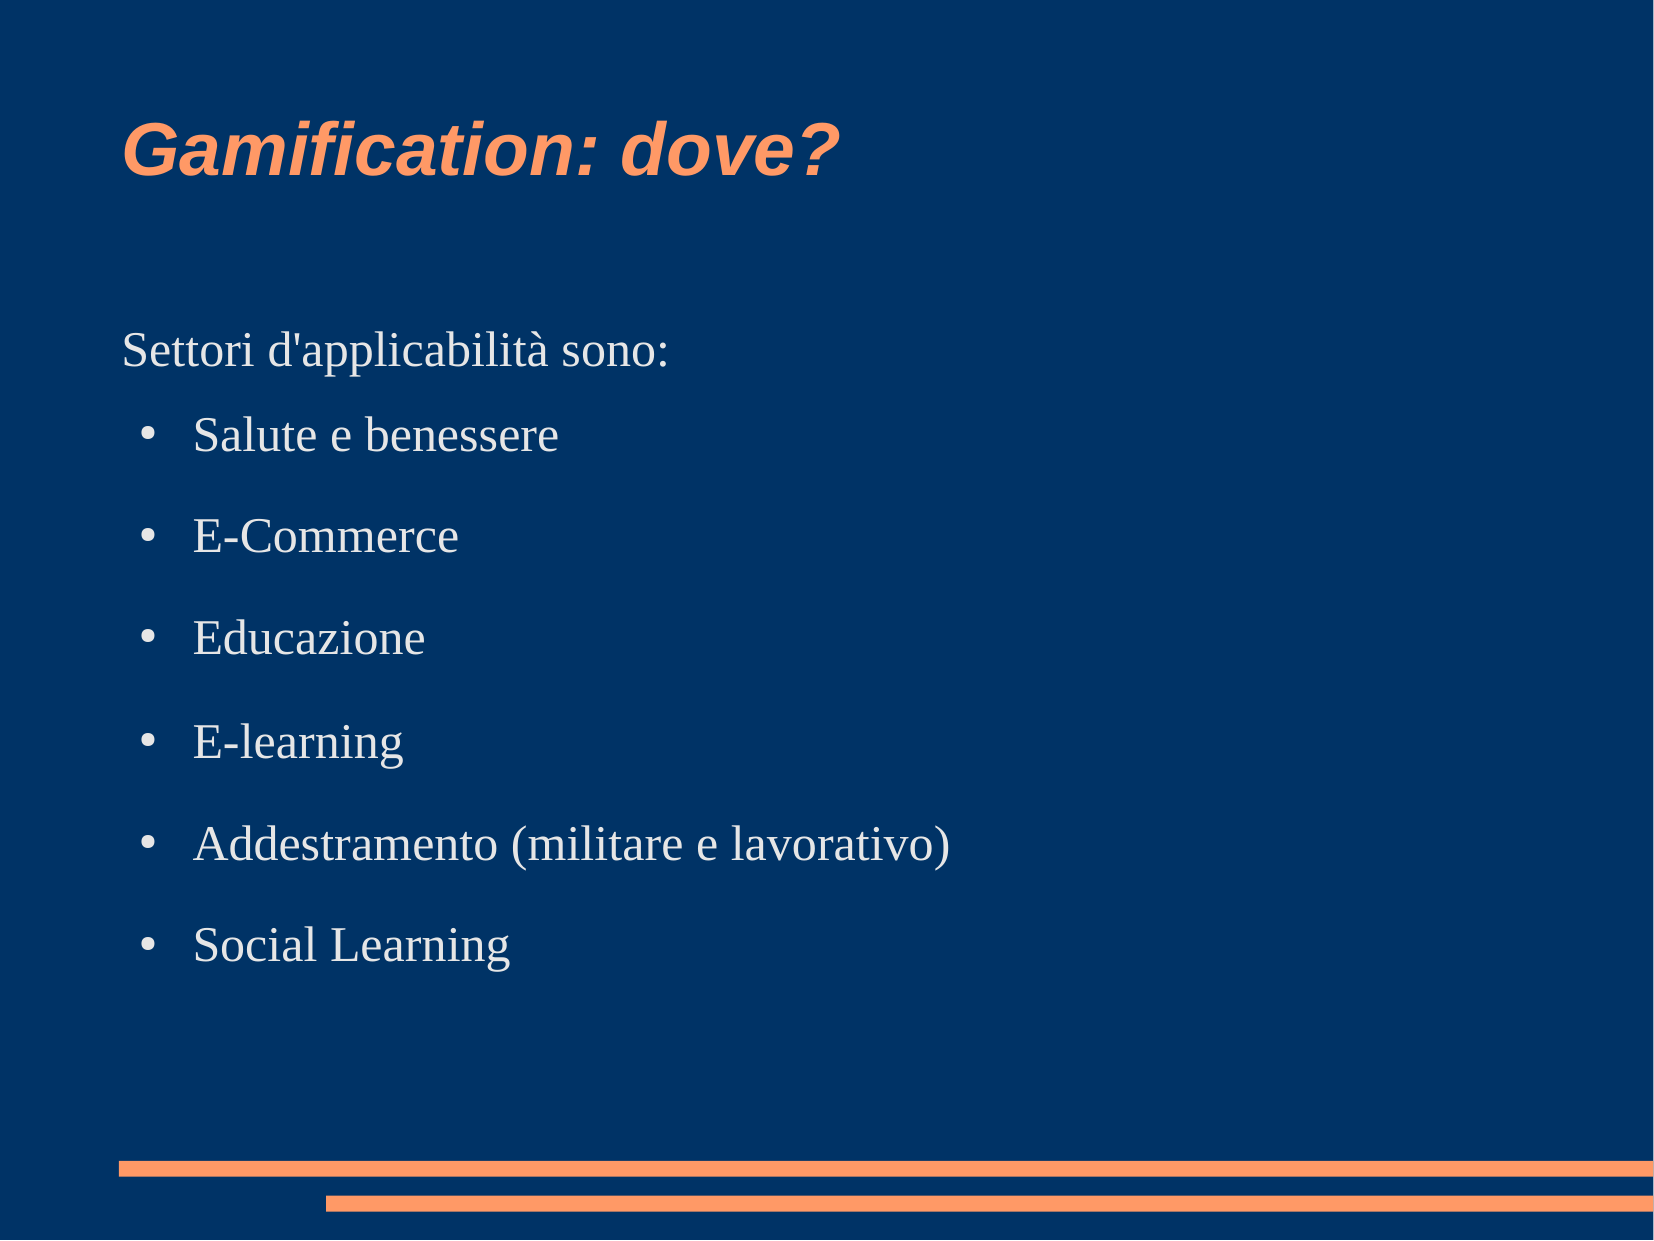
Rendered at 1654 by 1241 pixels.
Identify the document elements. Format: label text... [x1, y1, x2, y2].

title Gamification: dove? [121, 46, 1534, 254]
list Settori d'applicabilità sono: Salute e benessere E-Commerce Educazione E-learning Addestramento (militare e lavorativo) Social Learning [121, 322, 1561, 1132]
